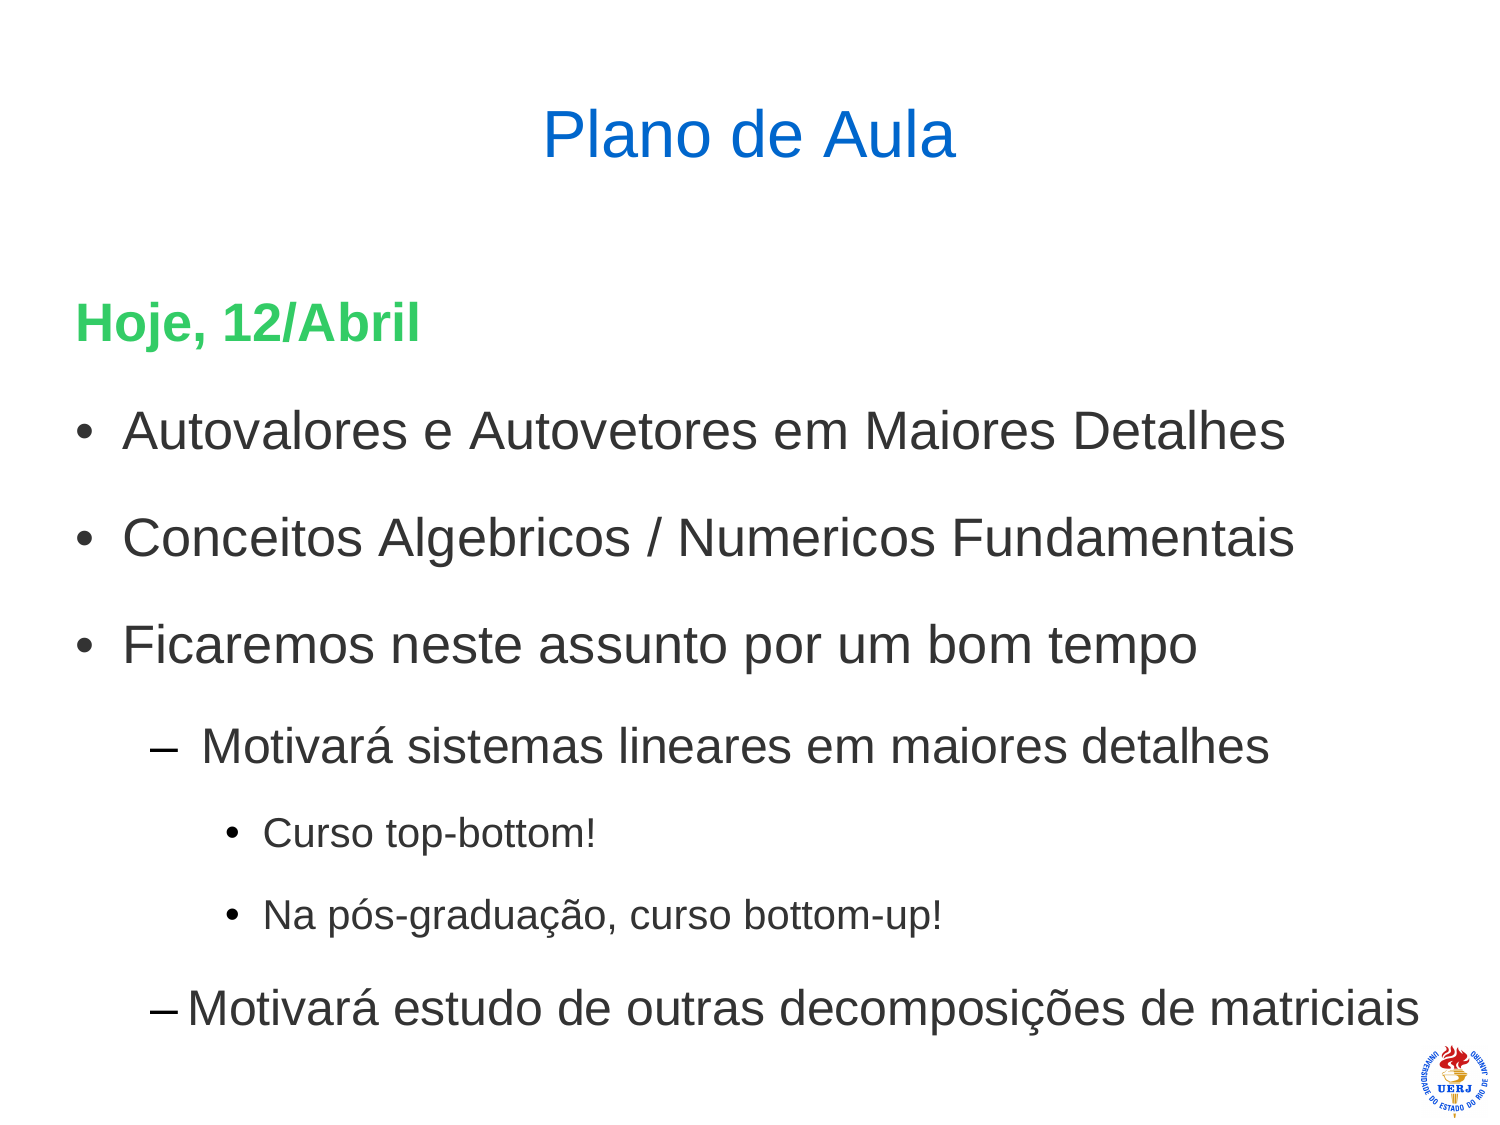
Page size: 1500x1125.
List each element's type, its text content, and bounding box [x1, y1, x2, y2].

picture [1421, 1045, 1488, 1118]
title Plano de Aula [75, 45, 1424, 232]
list Hoje, 12/Abril Autovalores e Autovetores em Maiores Detalhes Conceitos Algebricos / Numericos Fundamentais Ficaremos neste assunto por um bom tempo Motivará sistemas lineares em maiores detalhes Curso top-bottom! Na pós-graduação, curso bottom-up! Motivará estudo de outras decomposições de matriciais [75, 262, 1424, 1006]
